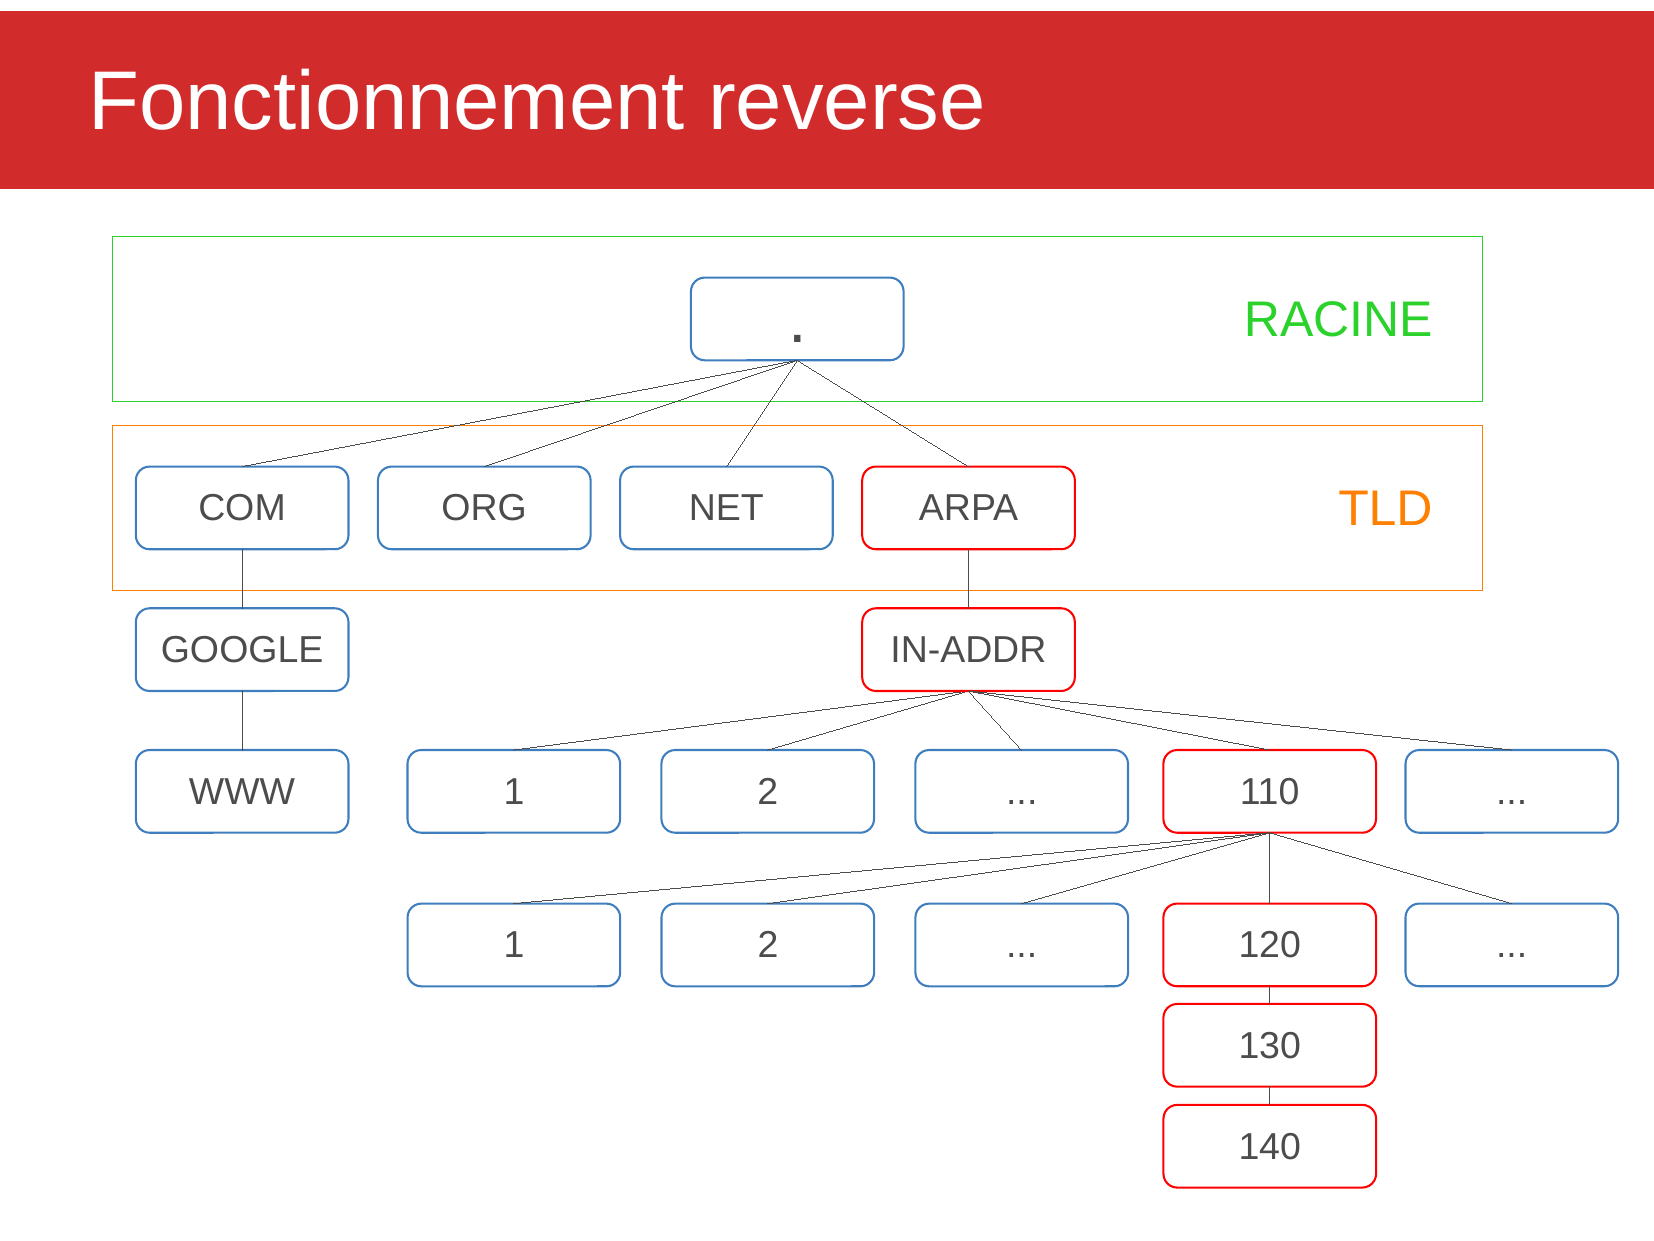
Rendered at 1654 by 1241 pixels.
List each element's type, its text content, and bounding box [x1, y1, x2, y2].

text_box ... [1405, 750, 1619, 833]
text_box TLD [112, 425, 1483, 591]
text_box RACINE [112, 236, 1483, 402]
text_box 130 [1163, 1003, 1377, 1087]
text_box ... [1405, 903, 1619, 987]
text_box IN-ADDR [862, 608, 1075, 692]
text_box ORG [377, 466, 591, 550]
text_box 1 [407, 750, 621, 833]
text_box GOOGLE [135, 608, 349, 692]
text_box . [690, 277, 904, 361]
text_box ... [915, 750, 1129, 833]
text_box 140 [1163, 1104, 1377, 1188]
text_box ARPA [862, 466, 1075, 550]
text_box WWW [135, 750, 349, 833]
text_box NET [620, 466, 833, 550]
text_box 120 [1163, 903, 1377, 987]
text_box 110 [1163, 750, 1377, 833]
title Fonctionnement reverse [0, 11, 1654, 189]
text_box ... [915, 903, 1129, 987]
text_box 2 [661, 750, 875, 833]
text_box 1 [407, 903, 621, 987]
text_box COM [135, 466, 349, 550]
text_box 2 [661, 903, 875, 987]
